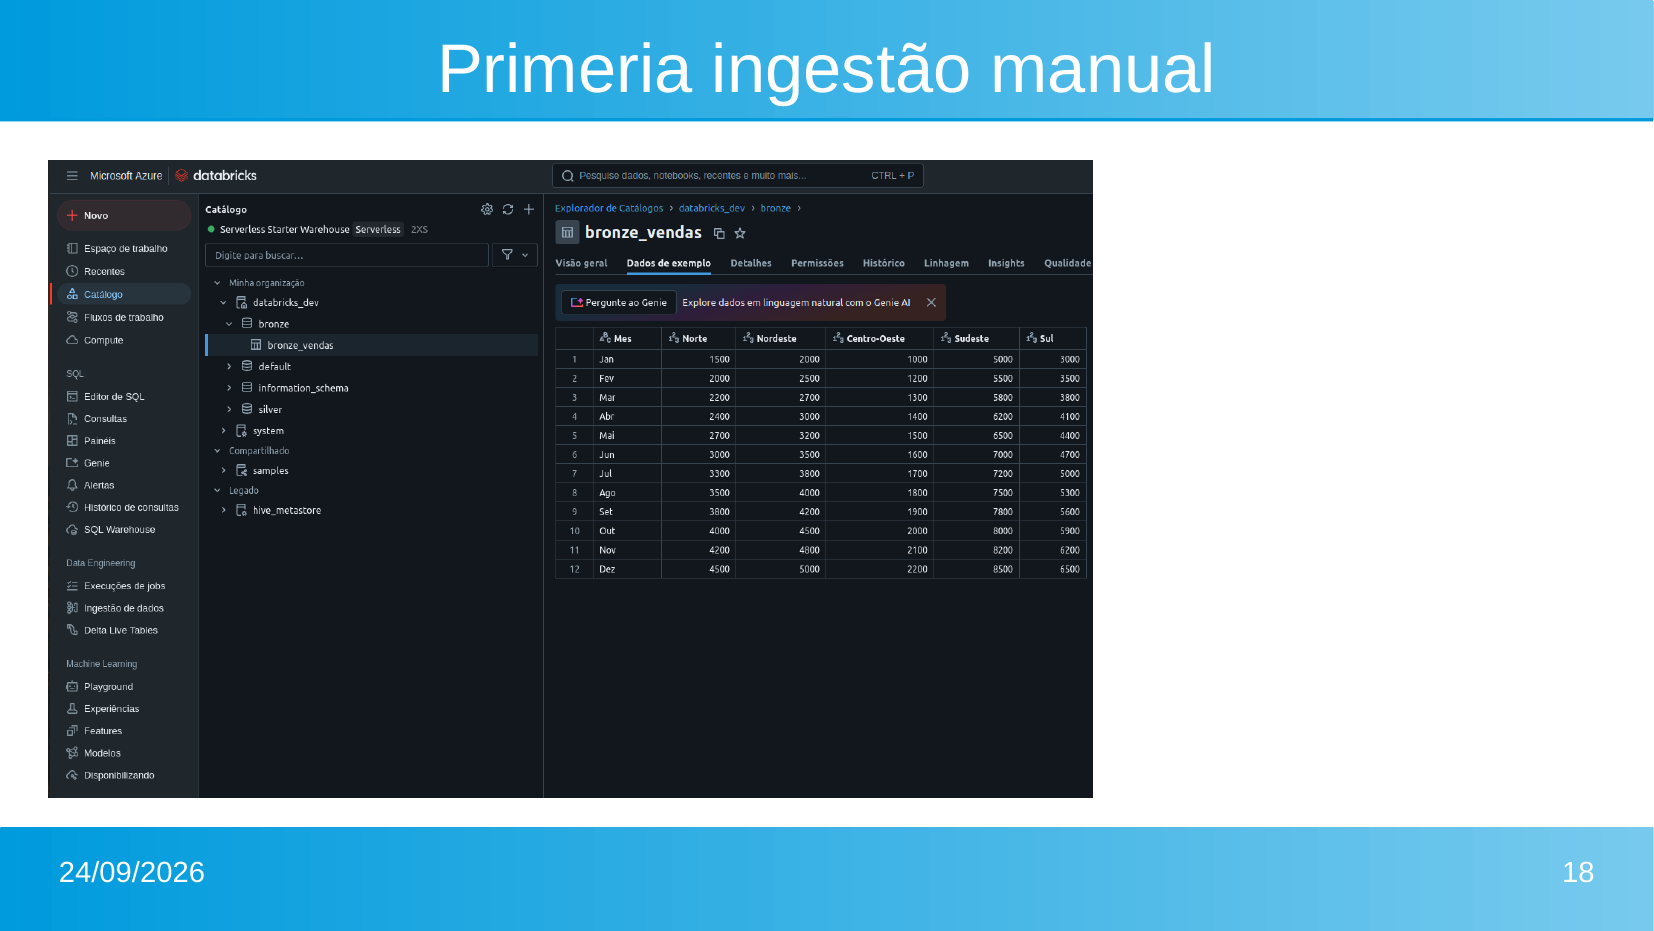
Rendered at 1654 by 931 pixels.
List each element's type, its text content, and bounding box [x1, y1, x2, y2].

title Primeria ingestão manual [59, 29, 1595, 108]
picture [48, 160, 1093, 798]
